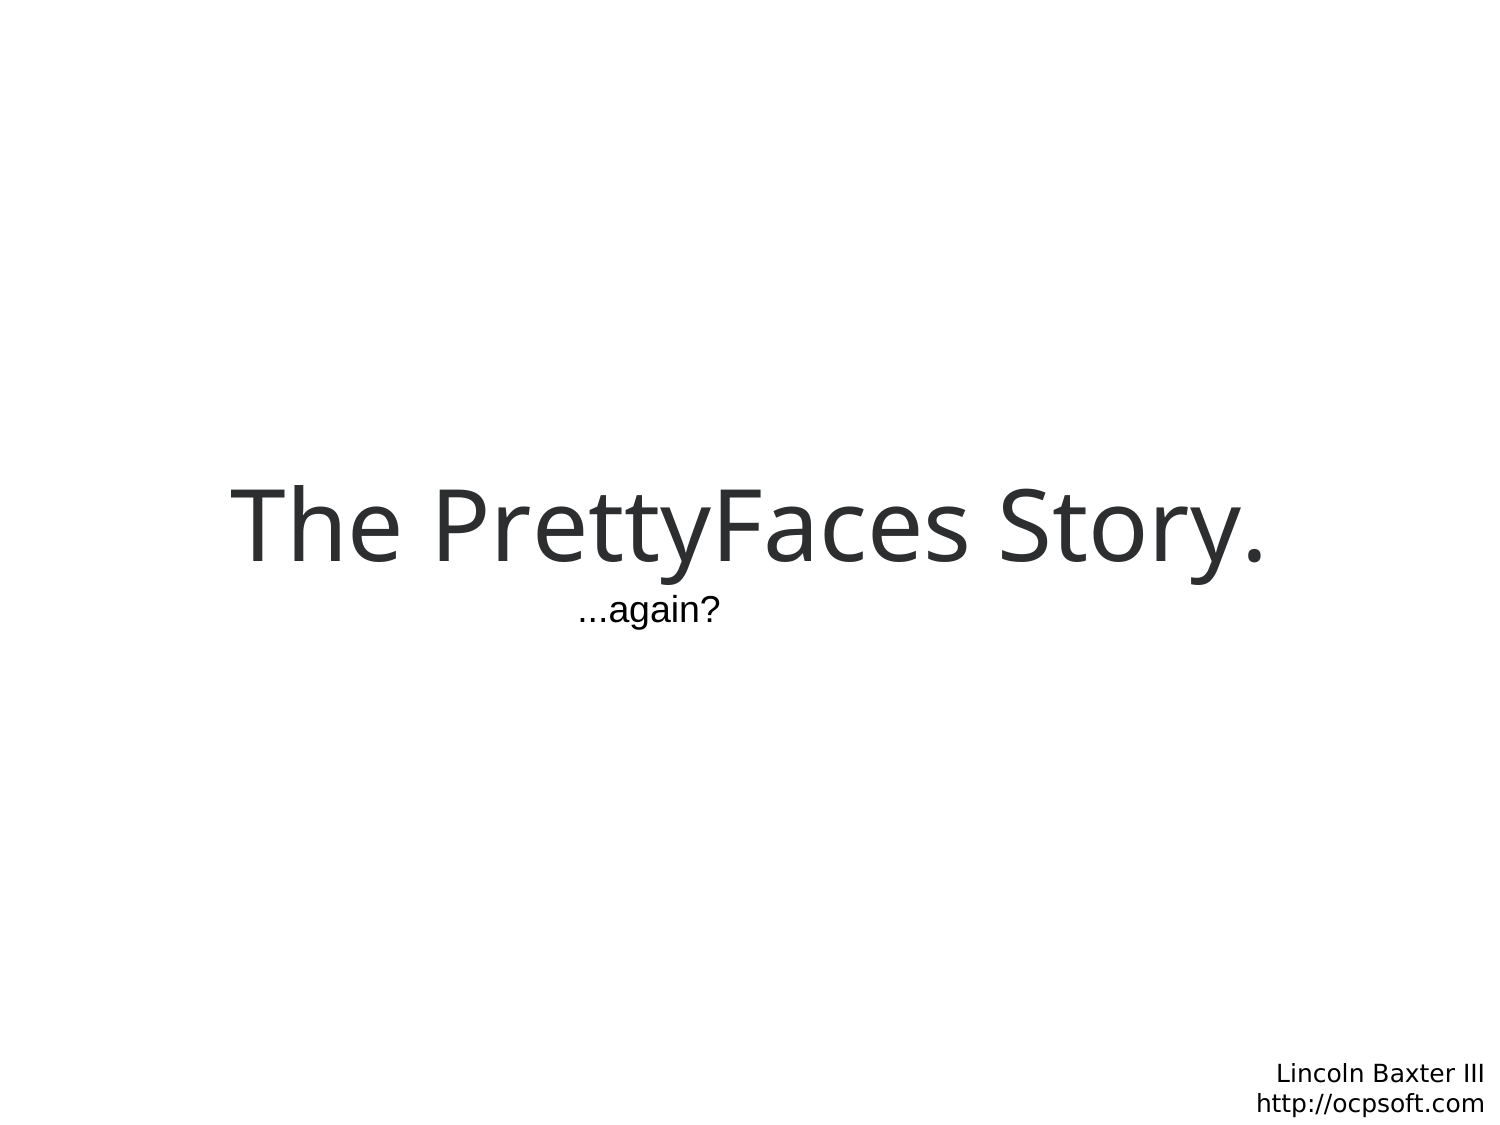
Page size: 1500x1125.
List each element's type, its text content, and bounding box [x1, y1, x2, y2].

text_box ...again? [562, 577, 788, 638]
subtitle The PrettyFaces Story. [75, 112, 1425, 931]
